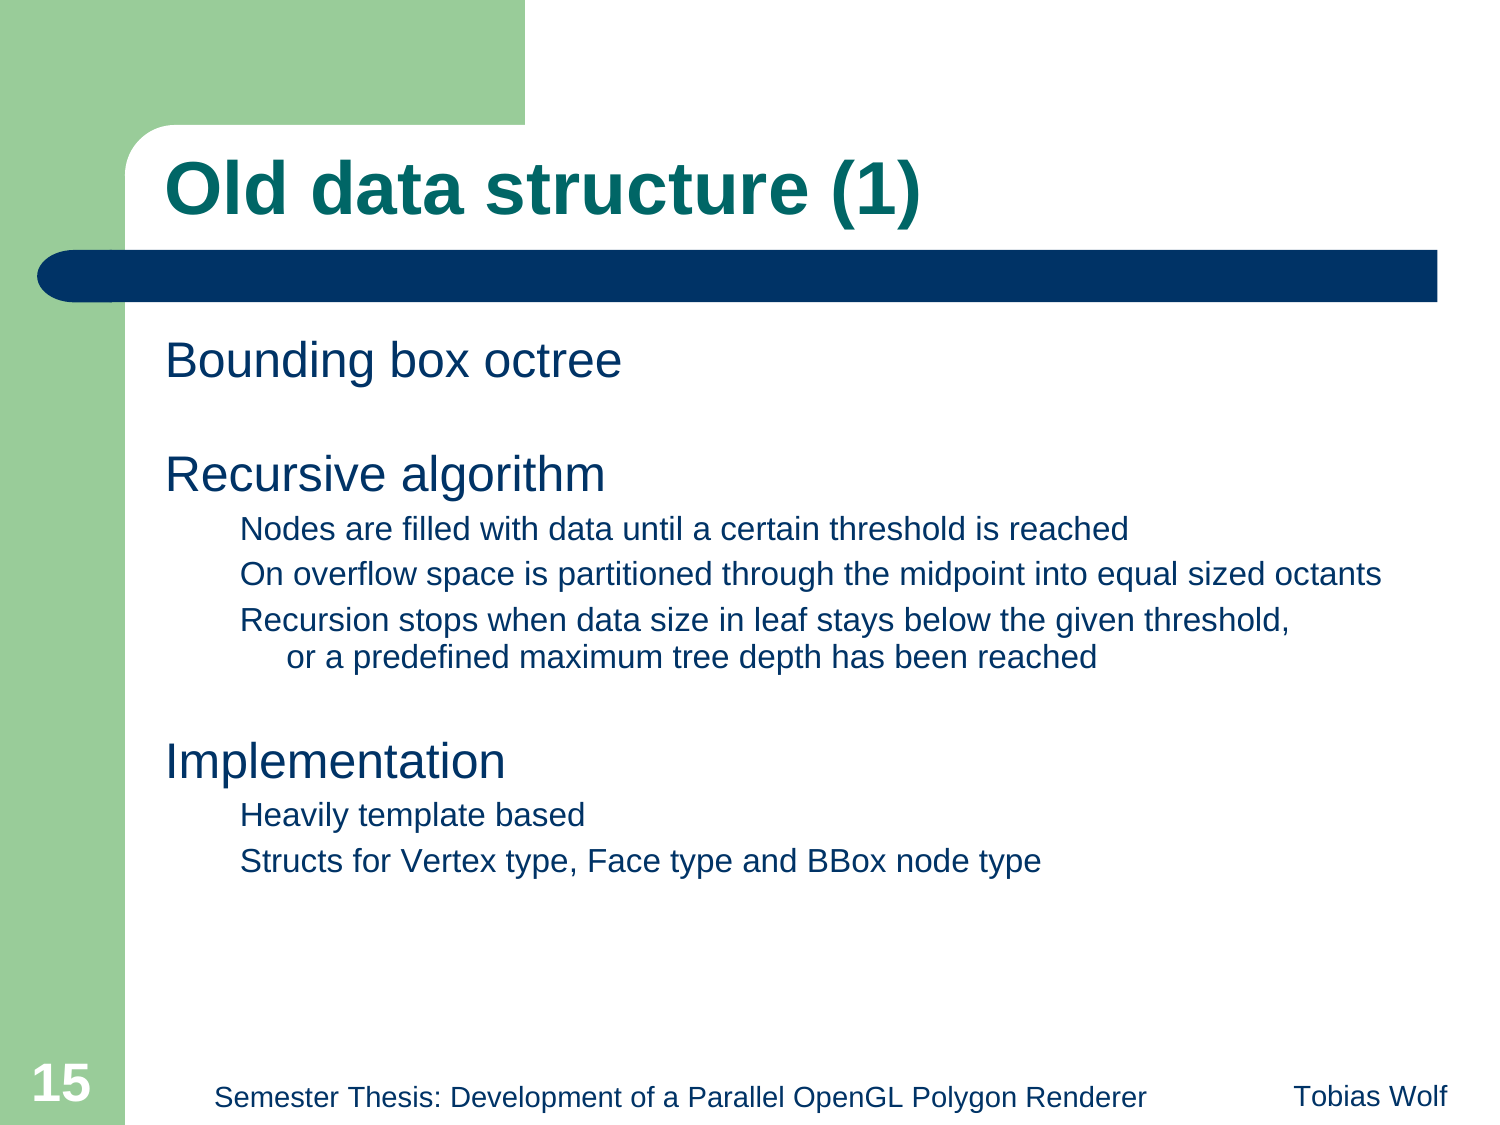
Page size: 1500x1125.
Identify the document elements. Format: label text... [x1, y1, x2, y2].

list Bounding box octree Recursive algorithm Nodes are filled with data until a certain threshold is reached On overflow space is partitioned through the midpoint into equal sized octants Recursion stops when data size in leaf stays below the given threshold, or a predefined maximum tree depth has been reached Implementation Heavily template based Structs for Vertex type, Face type and BBox node type [149, 324, 1463, 1001]
title Old data structure (1) [149, 124, 1463, 238]
